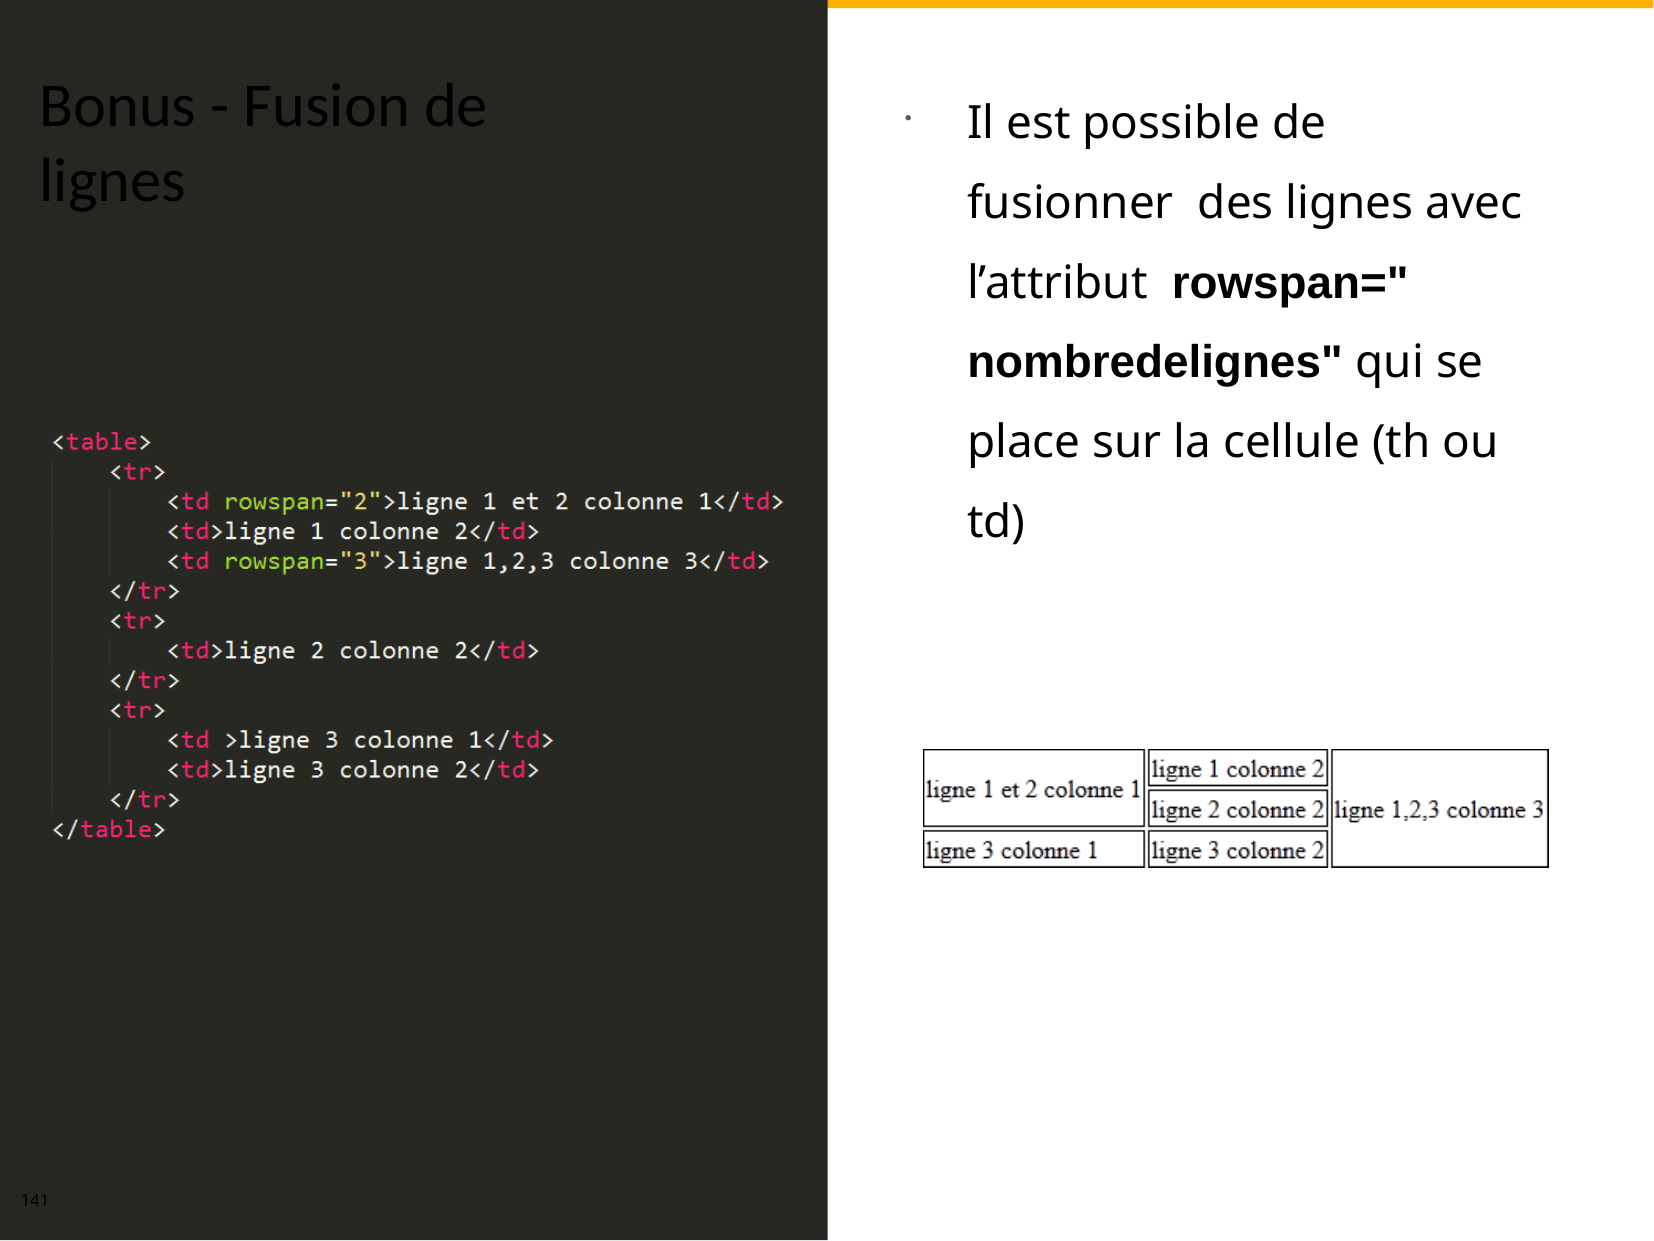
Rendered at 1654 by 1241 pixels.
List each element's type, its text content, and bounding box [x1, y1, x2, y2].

text_box 141 [18, 1188, 51, 1211]
title Bonus - Fusion de lignes [37, 56, 588, 272]
picture [47, 431, 789, 845]
picture [923, 749, 1549, 868]
text_box Il est possible de fusionner des lignes avec l’attribut rowspan=" nombredelignes" qui se place sur la cellule (th ou td) [902, 67, 1544, 547]
text_box [0, 0, 828, 1241]
